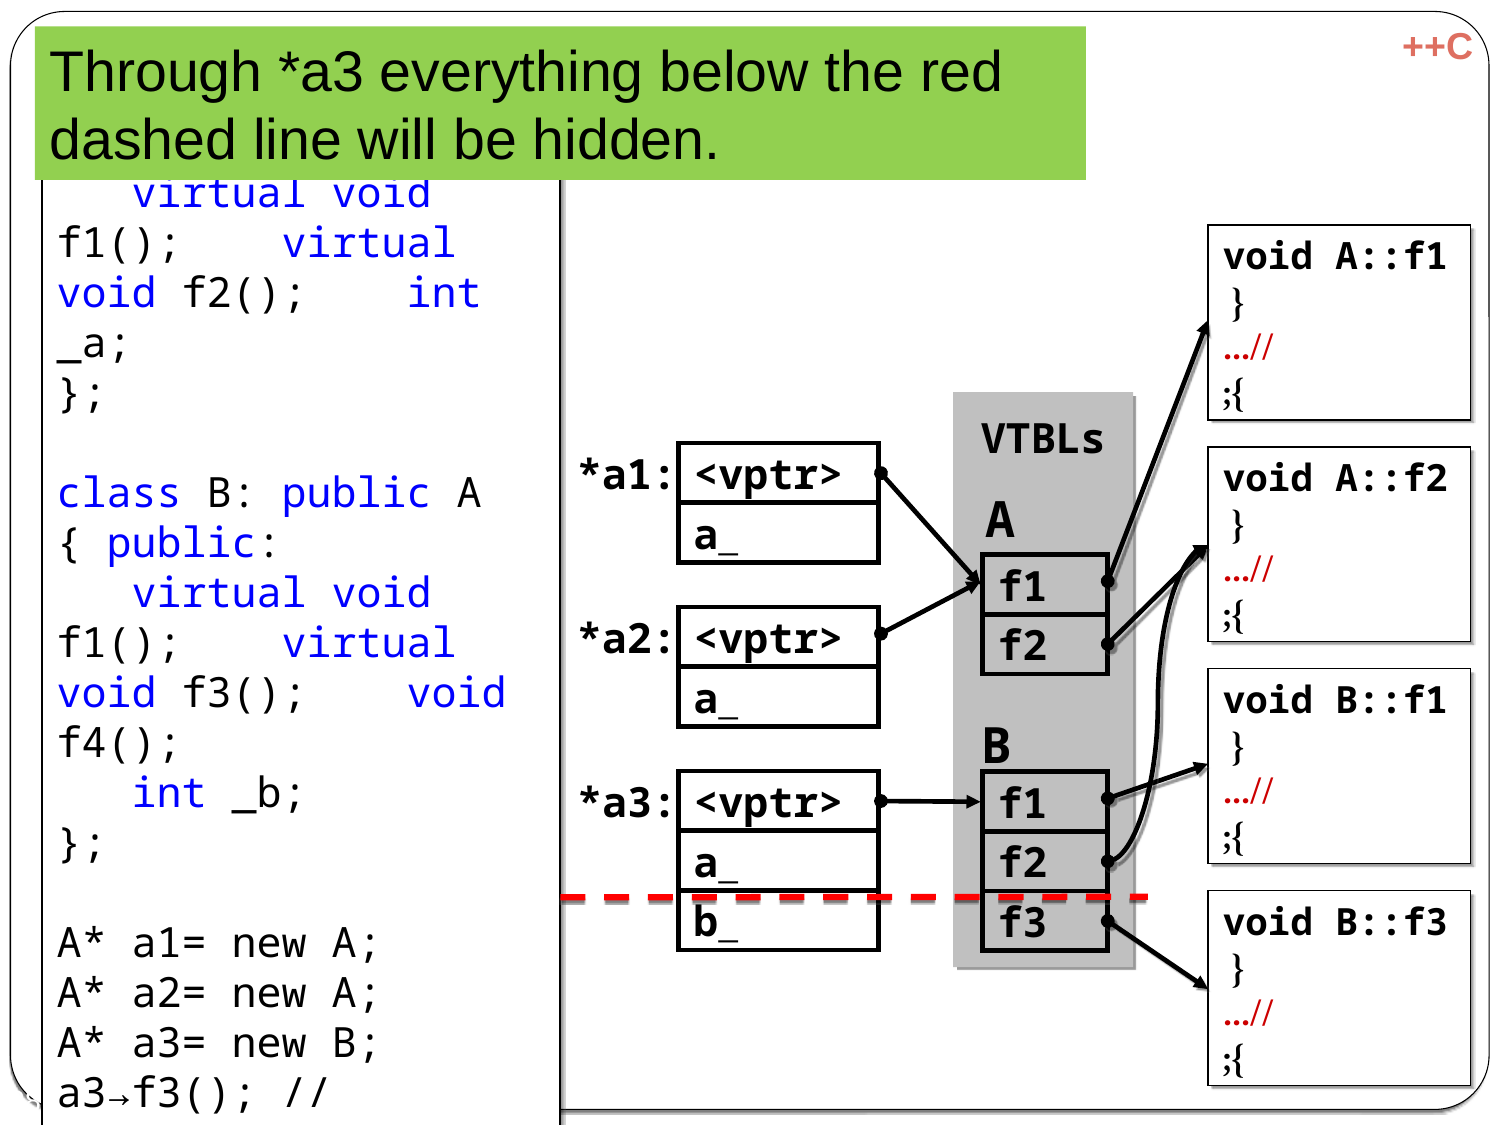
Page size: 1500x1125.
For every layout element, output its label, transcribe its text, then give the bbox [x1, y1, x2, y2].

text_box [953, 559, 968, 592]
text_box void B::f1 { //... }; [1208, 668, 1471, 864]
slide_number 22 [0, 1074, 50, 1125]
text_box *a3: [547, 753, 708, 849]
text_box void B::f3 { //... }; [1208, 890, 1471, 1086]
text_box [1108, 845, 1134, 935]
text_box f2 [982, 831, 1108, 891]
text_box _a [678, 830, 879, 890]
text_box void A::f2 { //... }; [1208, 446, 1471, 642]
text_box B [967, 705, 1027, 781]
text_box *a1: [546, 425, 707, 521]
text_box [953, 392, 1134, 968]
text_box [1108, 525, 1134, 637]
text_box f1 [982, 554, 1108, 614]
text_box <vptr> [707, 606, 879, 666]
text_box f1 [982, 771, 1108, 831]
text_box f2 [982, 614, 1108, 674]
text_box Through *a3 everything below the red dashed line will be hidden. [34, 26, 1086, 180]
text_box VTBLs [966, 404, 1121, 470]
text_box [1108, 793, 1134, 856]
text_box _b [678, 890, 879, 950]
text_box class A { public: virtual void f1(); virtual void f2(); int _a; }; class B: public A { public: virtual void f1(); virtual void f3(); void f4(); int _b; }; A* a1= new A; A* a2= new A; A* a3= new B; a3→f3(); // comp.err. a3→f4(); // comp.err. [41, 180, 561, 1125]
text_box *a2: [546, 589, 707, 685]
text_box _a [678, 502, 879, 563]
text_box f3 [982, 891, 1108, 951]
text_box A [970, 479, 1031, 555]
text_box void A::f1 { //... }; [1208, 224, 1471, 420]
text_box <vptr> [707, 443, 879, 502]
text_box _a [678, 666, 879, 727]
text_box <vptr> [708, 771, 879, 830]
